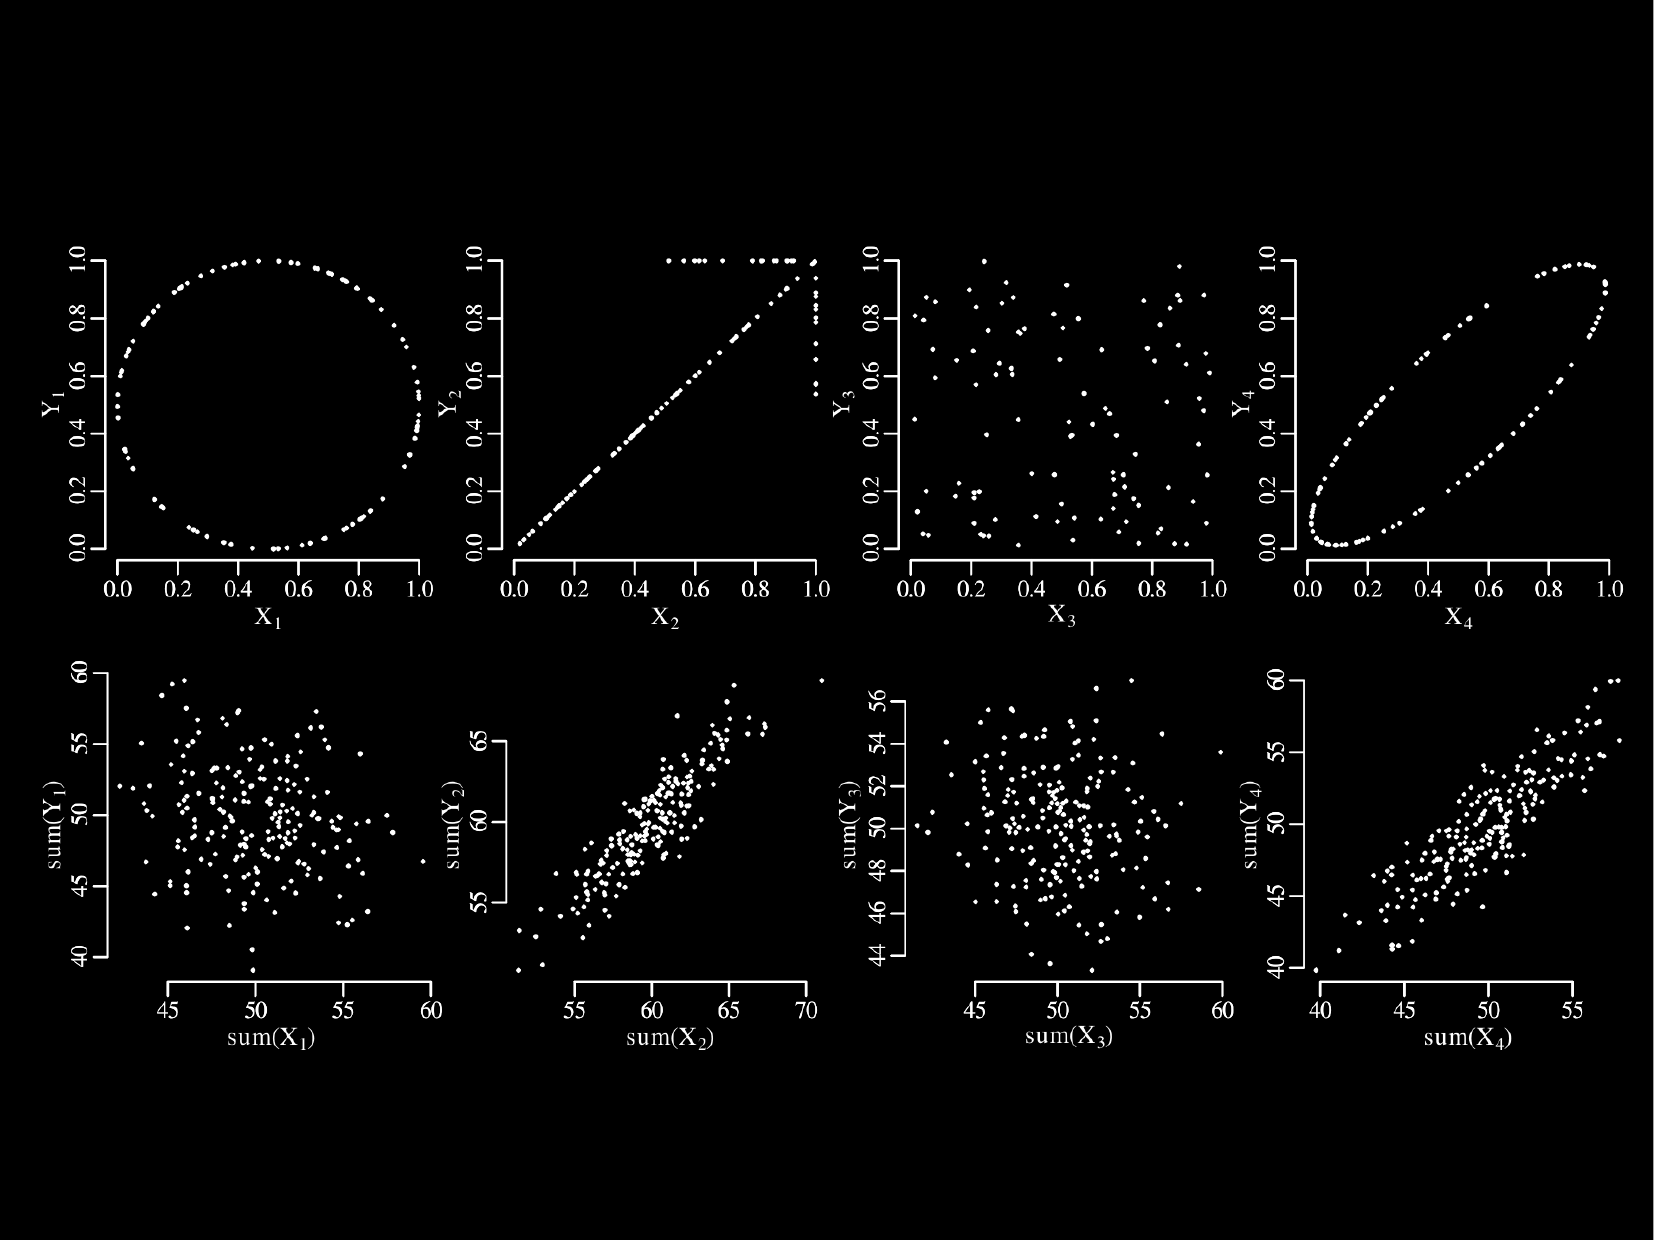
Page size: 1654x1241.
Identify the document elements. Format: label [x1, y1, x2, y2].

picture [35, 234, 1627, 634]
picture [29, 653, 1627, 1052]
